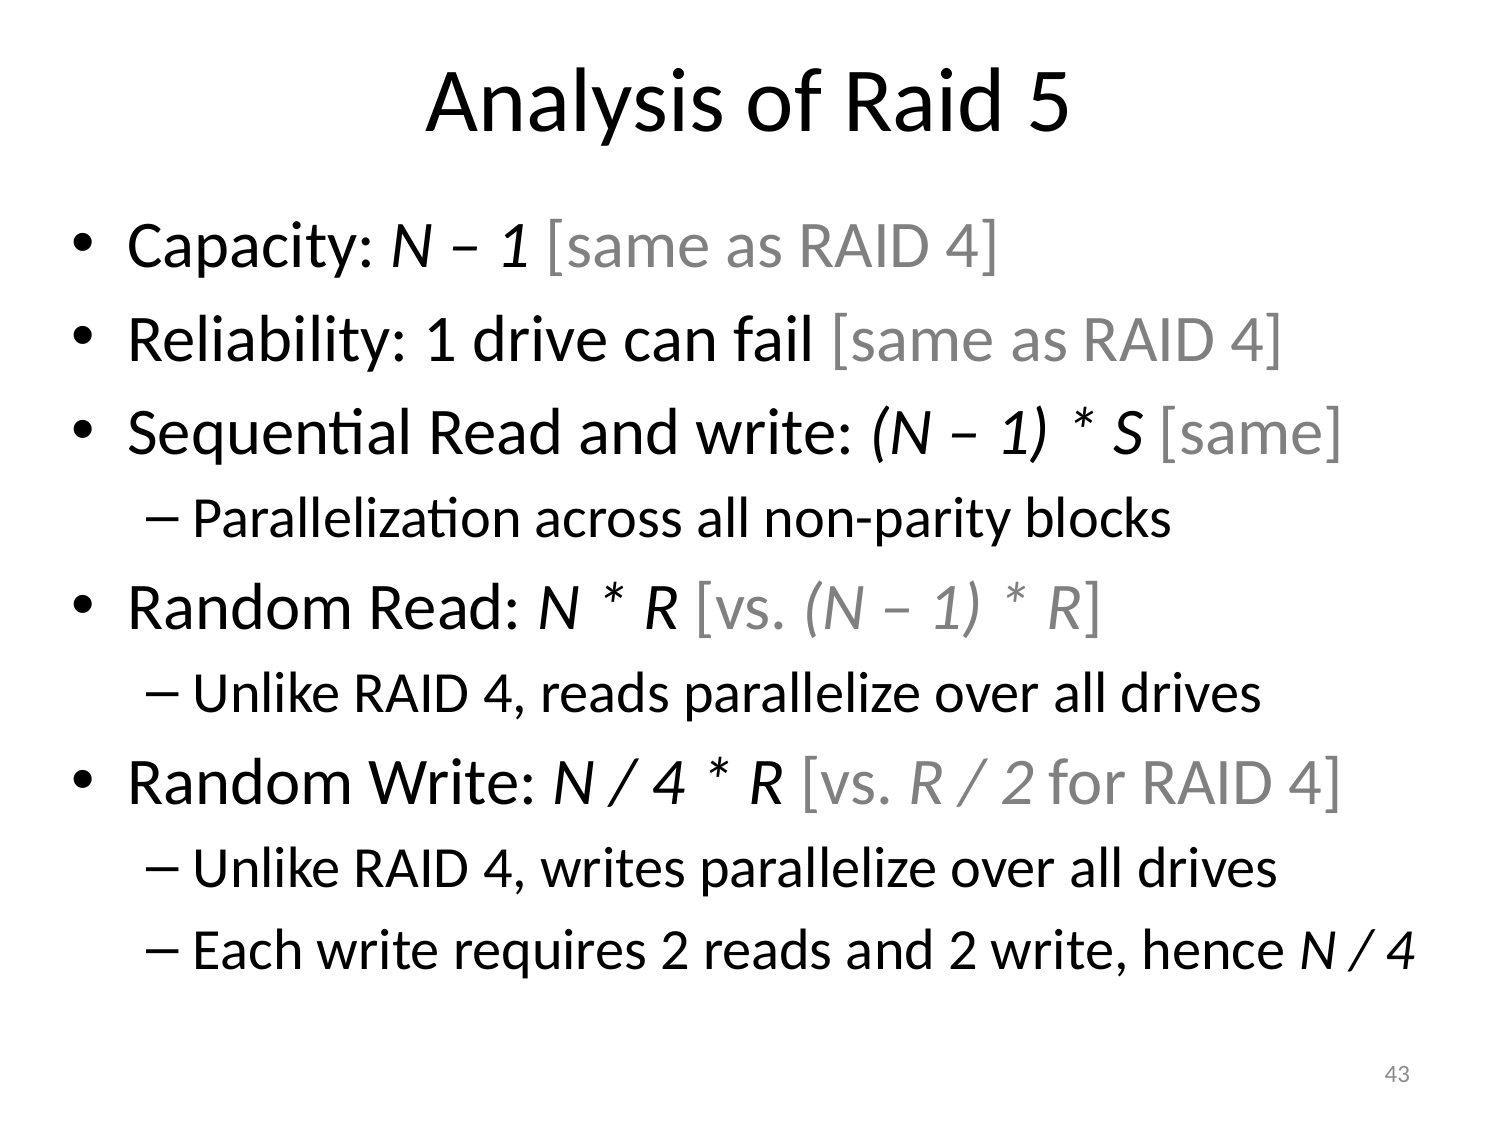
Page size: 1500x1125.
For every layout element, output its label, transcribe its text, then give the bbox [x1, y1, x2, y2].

list Capacity: N – 1 [same as RAID 4] Reliability: 1 drive can fail [same as RAID 4] Sequential Read and write: (N – 1) * S [same] Parallelization across all non-parity blocks Random Read: N * R [vs. (N – 1) * R] Unlike RAID 4, reads parallelize over all drives Random Write: N / 4 * R [vs. R / 2 for RAID 4] Unlike RAID 4, writes parallelize over all drives Each write requires 2 reads and 2 write, hence N / 4 [55, 193, 1444, 1040]
title Analysis of Raid 5 [75, 1, 1425, 189]
slide_number <number> [1074, 1042, 1425, 1103]
